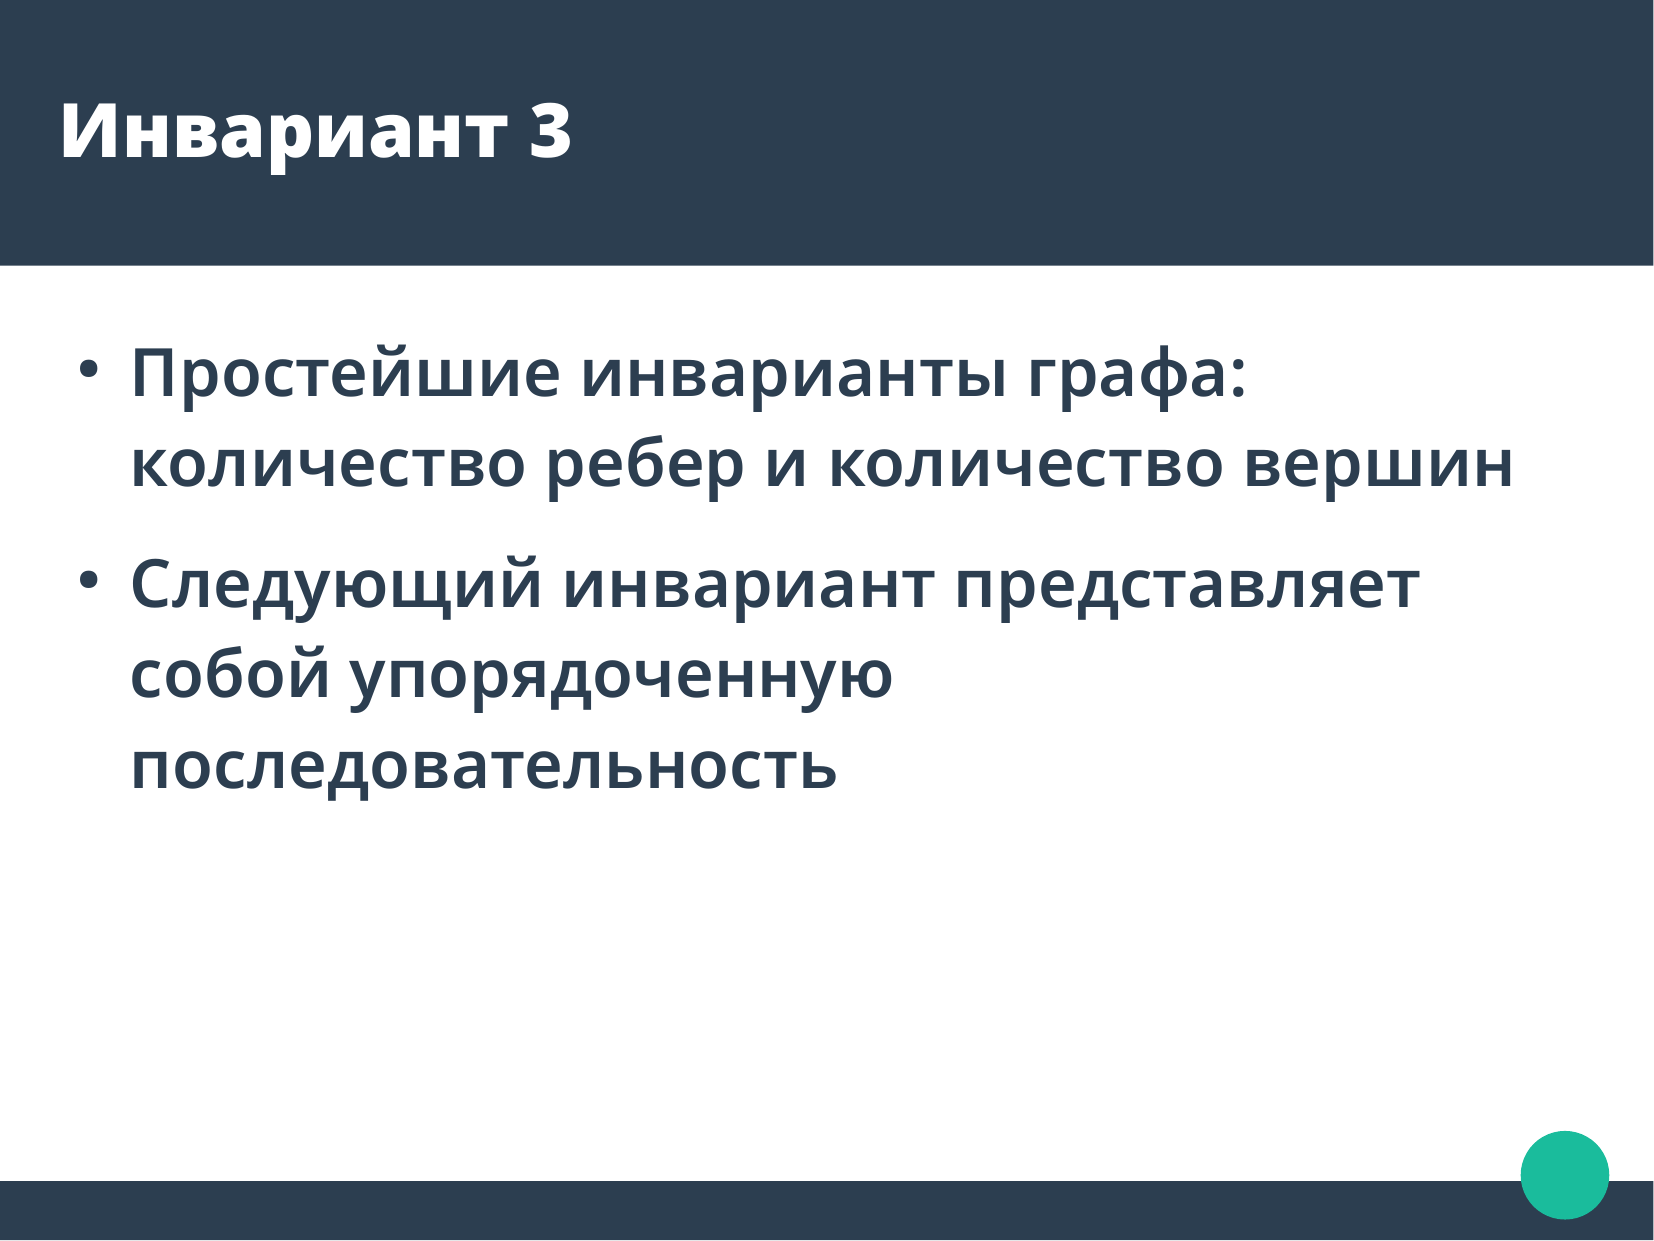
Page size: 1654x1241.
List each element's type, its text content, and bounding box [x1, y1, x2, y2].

list Простейшие инварианты графа: количество ребер и количество вершин Следующий инвариант представляет собой упорядоченную последовательность [59, 324, 1595, 1152]
title Инвариант 3 [59, 49, 1595, 207]
